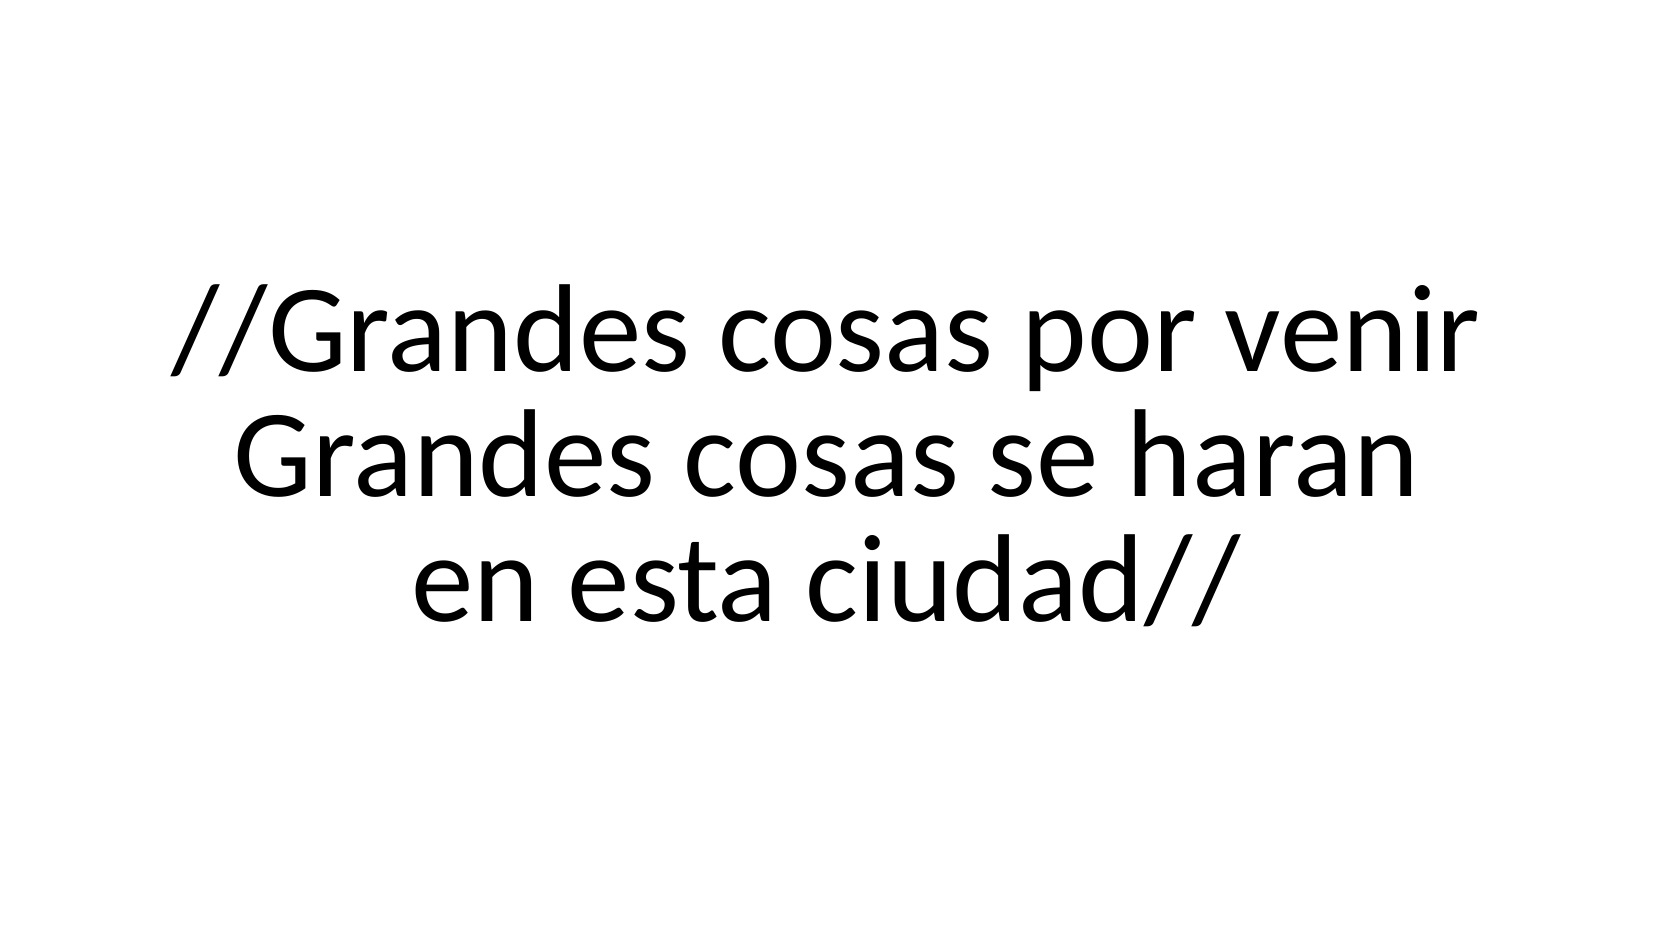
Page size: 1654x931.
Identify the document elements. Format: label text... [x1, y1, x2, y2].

title //Grandes cosas por venir Grandes cosas se haran en esta ciudad// [0, 0, 1654, 931]
